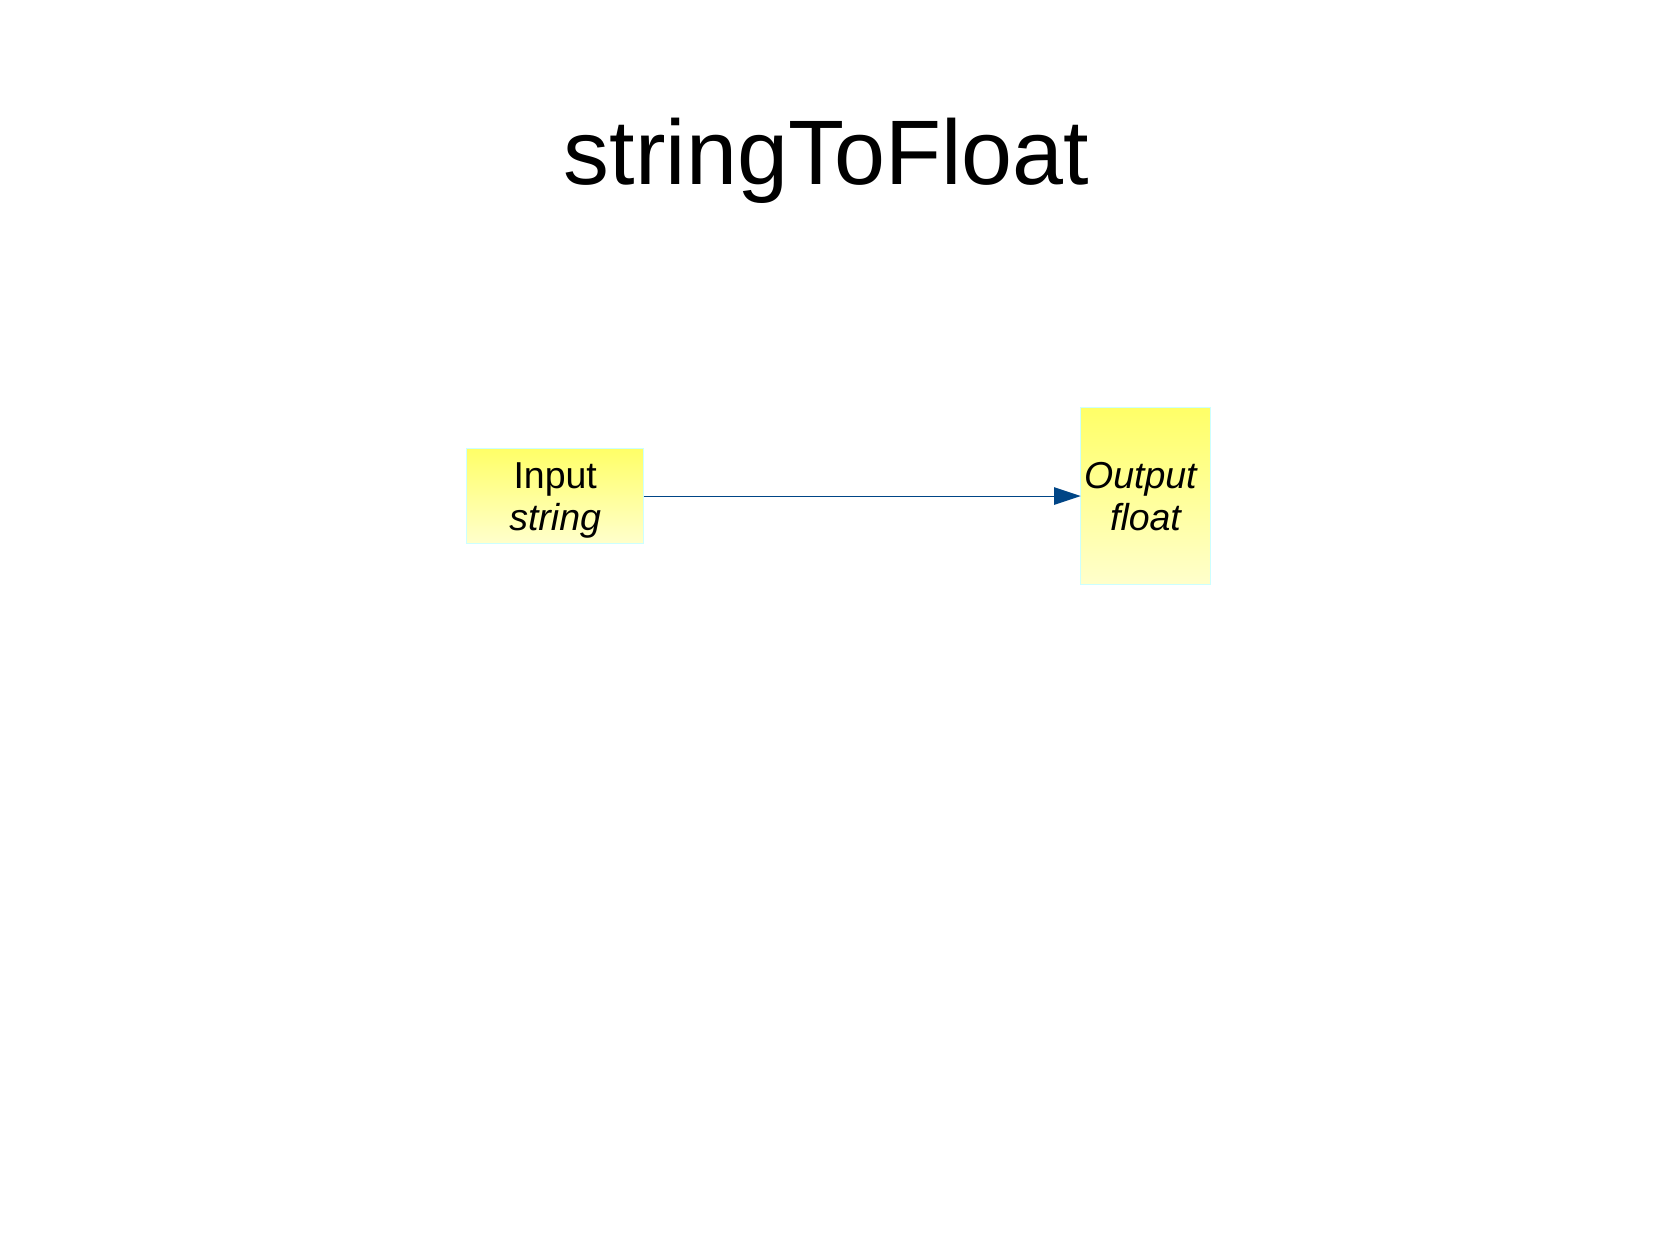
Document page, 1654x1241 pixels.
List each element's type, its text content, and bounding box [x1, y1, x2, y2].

text_box Input string [466, 448, 644, 544]
text_box Output float [1080, 407, 1211, 585]
title stringToFloat [82, 49, 1571, 257]
